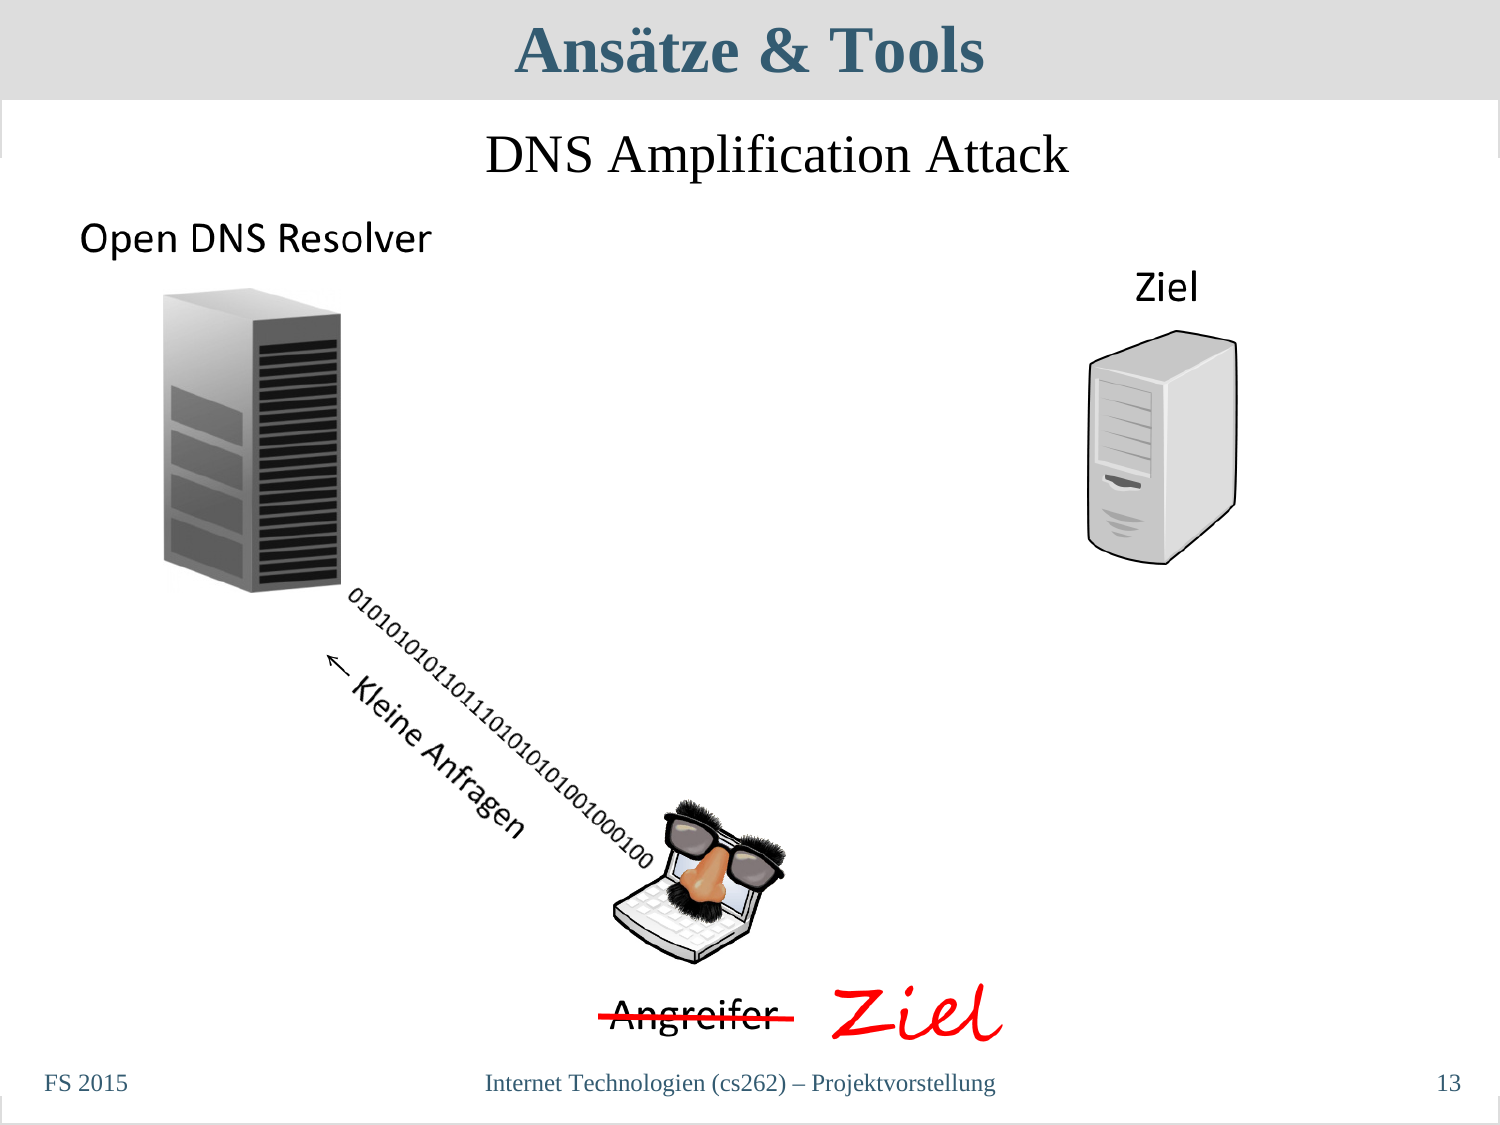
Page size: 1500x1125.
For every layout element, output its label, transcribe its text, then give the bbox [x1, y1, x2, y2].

text_box <Nummer> [1375, 1058, 1477, 1097]
text_box Internet Technologien (cs262) – Projektvorstellung [300, 1058, 1201, 1107]
title Ansätze & Tools [0, 0, 1500, 100]
text_box FS 2015 [29, 1058, 195, 1097]
list DNS Amplification Attack [0, 116, 1500, 1004]
picture [0, 1004, 1500, 1096]
